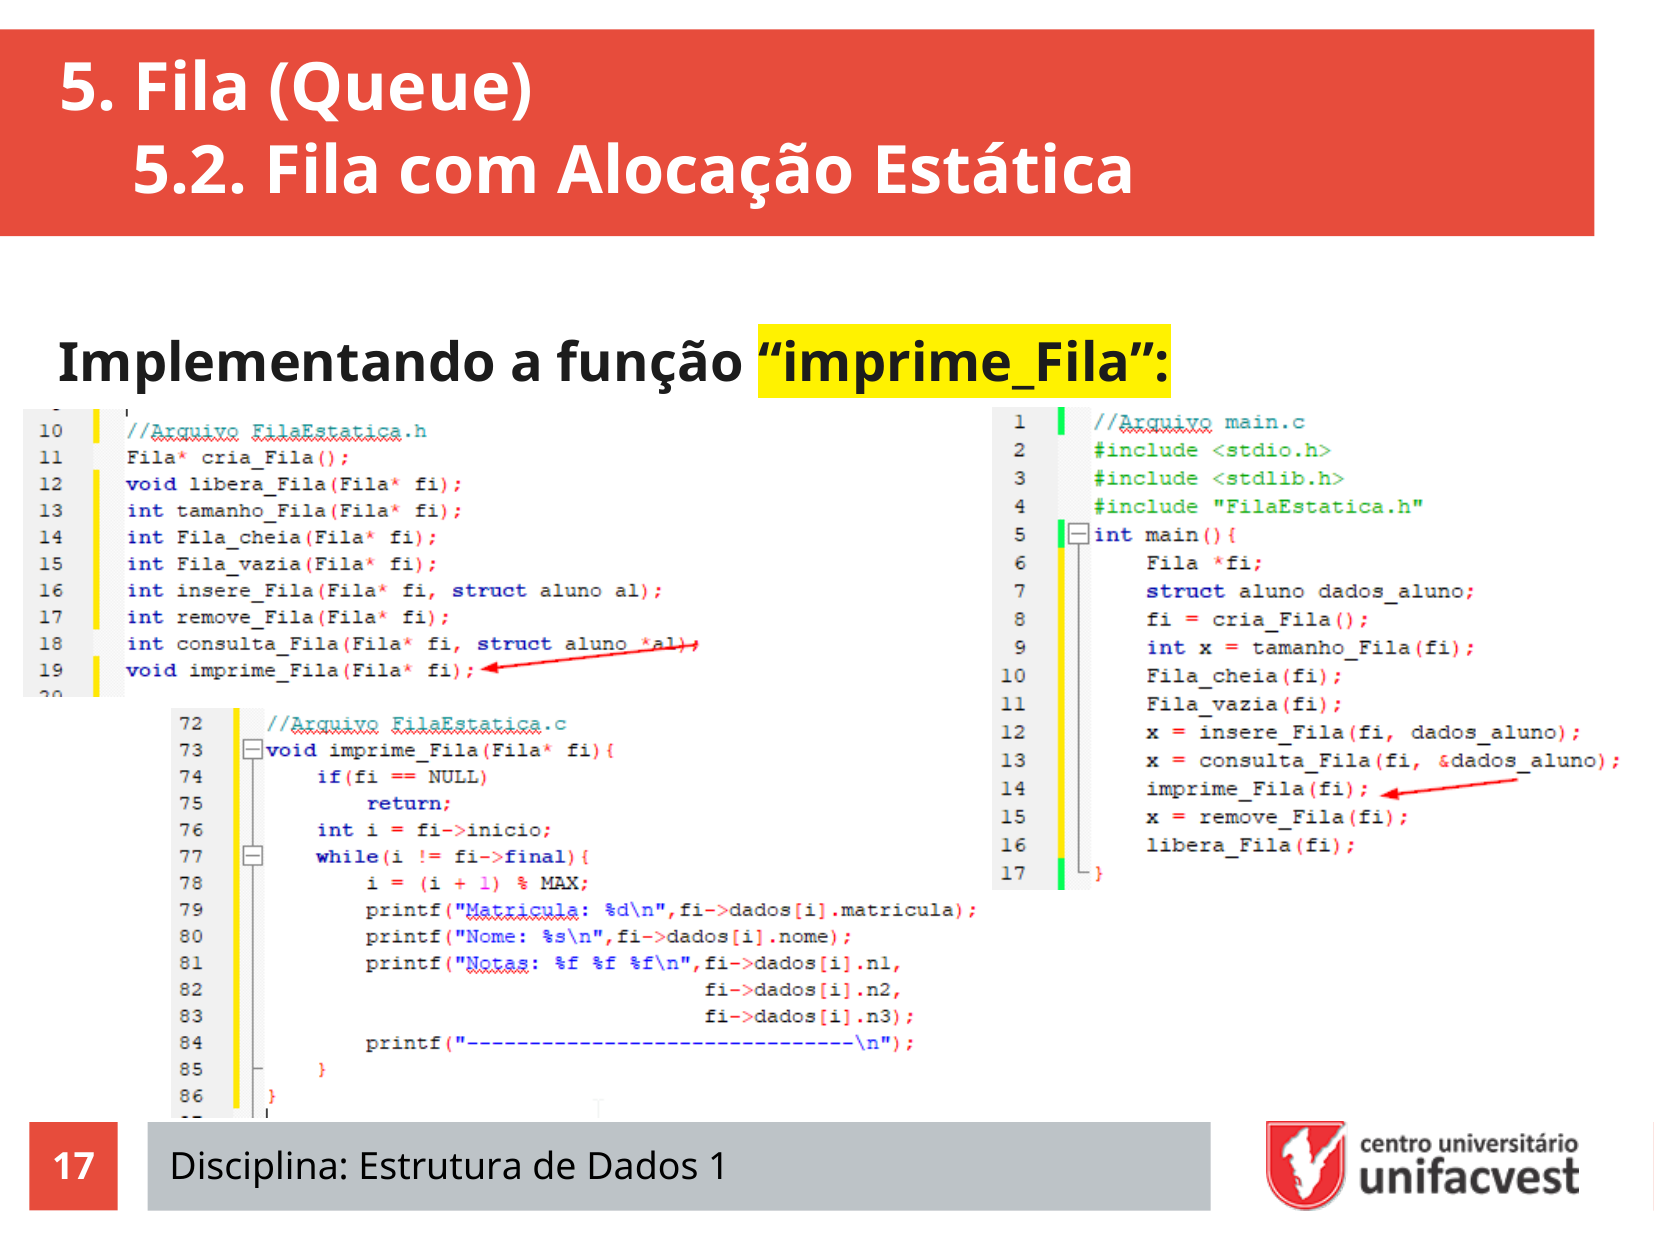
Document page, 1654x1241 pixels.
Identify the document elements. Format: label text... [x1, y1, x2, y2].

title 5. Fila (Queue) 5.2. Fila com Alocação Estática [59, 59, 1595, 207]
text_box Disciplina: Estrutura de Dados 1 [154, 1132, 1205, 1196]
text_box [1238, 1120, 1654, 1212]
picture [171, 708, 981, 1119]
picture [992, 407, 1630, 890]
picture [1266, 1121, 1579, 1211]
list Implementando a função “imprime_Fila”: [59, 324, 1566, 1093]
picture [23, 409, 723, 697]
